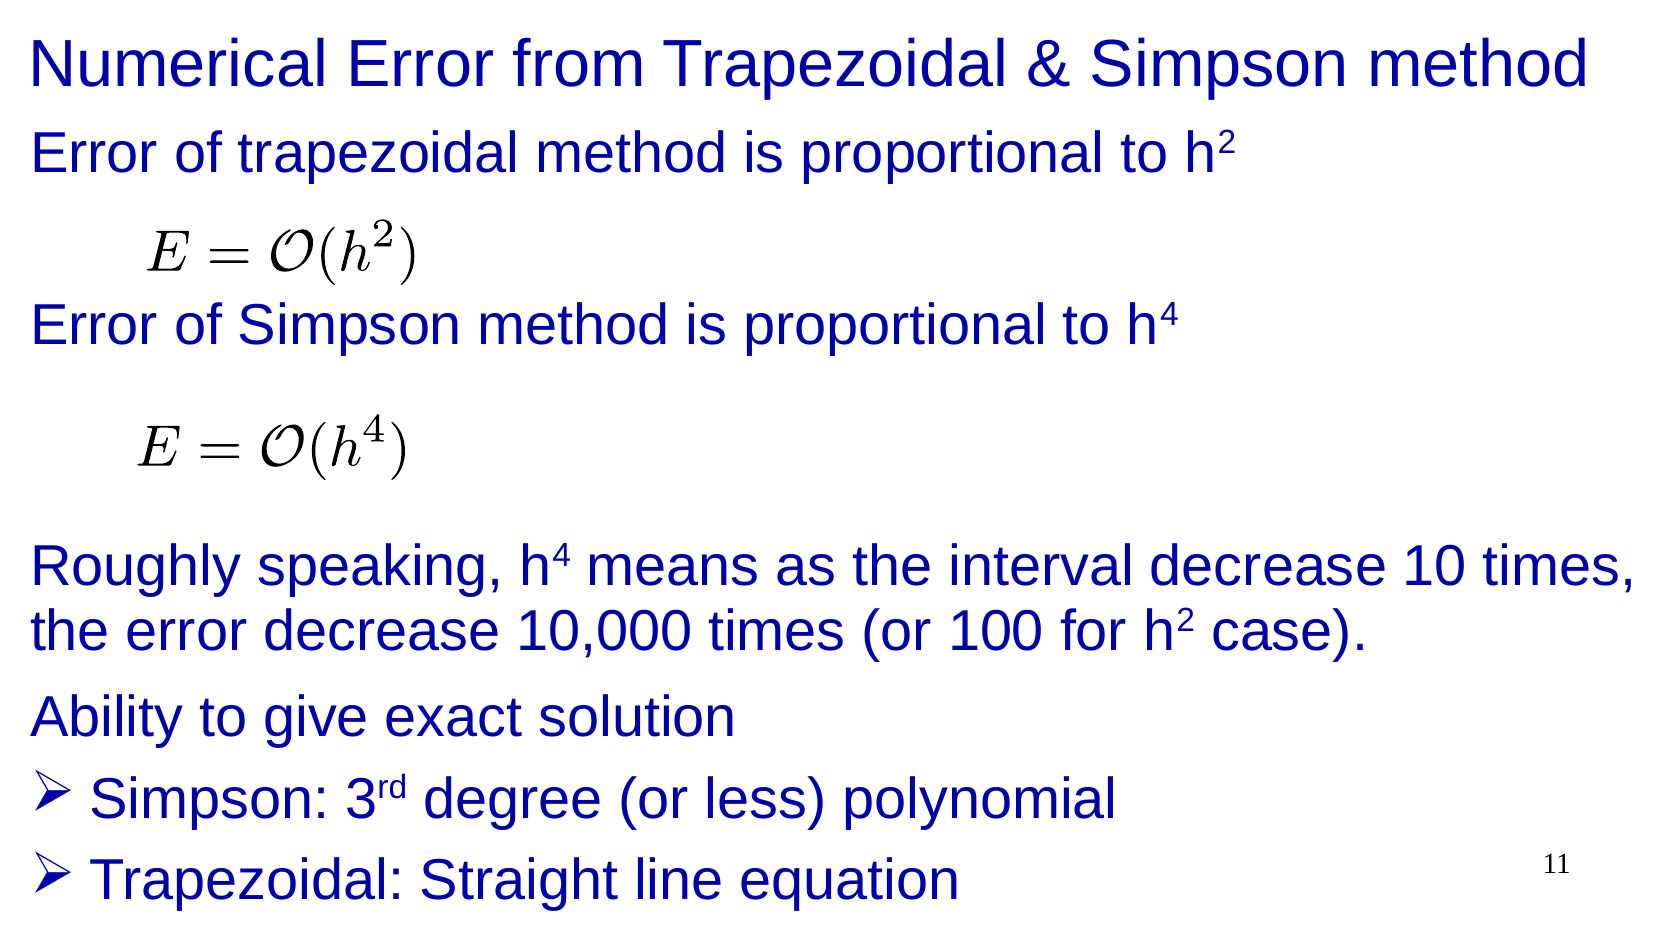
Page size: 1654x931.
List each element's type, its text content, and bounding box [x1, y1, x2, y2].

text_box [144, 219, 421, 286]
list Error of trapezoidal method is proportional to h2 Error of Simpson method is proportional to h4 Roughly speaking, h4 means as the interval decrease 10 times, the error decrease 10,000 times (or 100 for h2 case). Ability to give exact solution Simpson: 3rd degree (or less) polynomial Trapezoidal: Straight line equation [30, 120, 1645, 916]
title Numerical Error from Trapezoidal & Simpson method [28, 21, 1626, 106]
text_box [135, 414, 411, 481]
